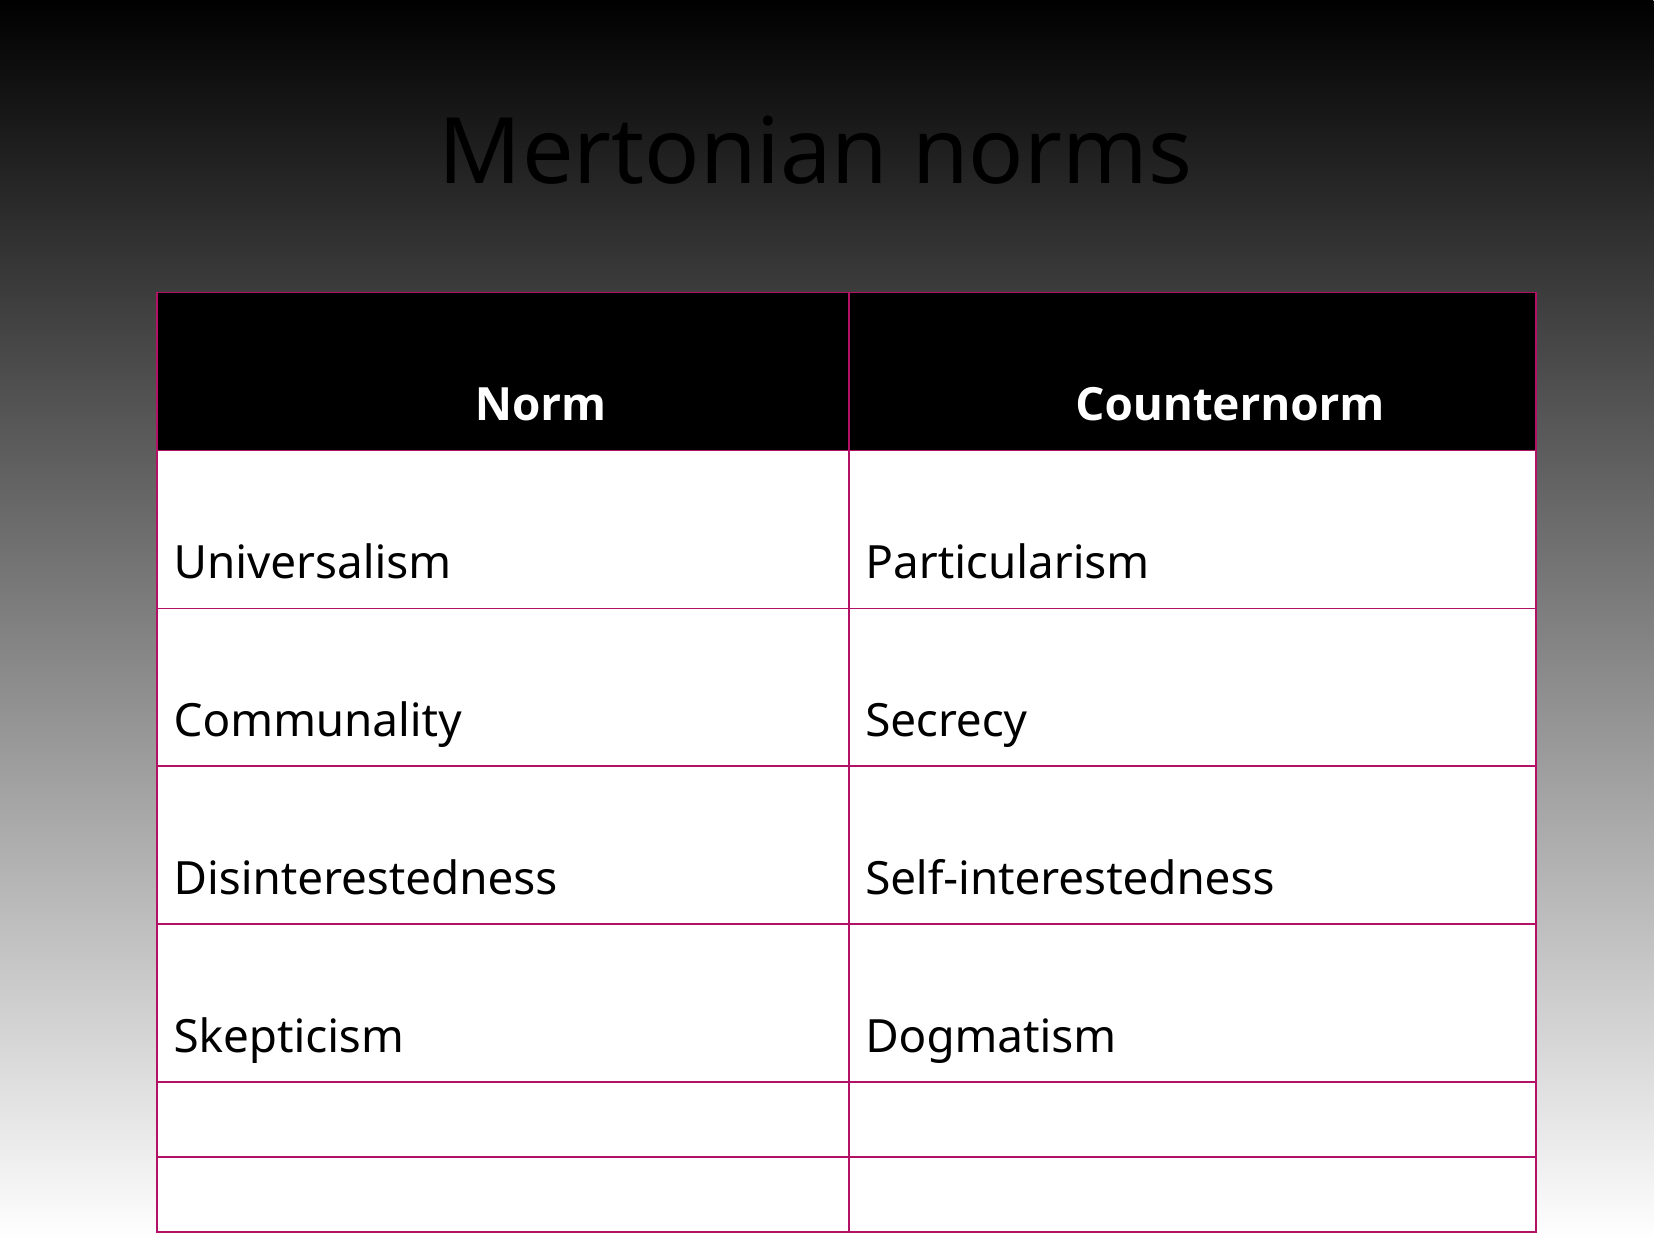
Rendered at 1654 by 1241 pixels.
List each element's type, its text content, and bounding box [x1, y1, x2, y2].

table_cell Universalism [158, 451, 848, 608]
table_cell Particularism [850, 451, 1535, 608]
table_cell Skepticism [158, 925, 848, 1081]
table_cell [850, 1083, 1535, 1156]
table_cell [850, 1158, 1535, 1231]
table_cell Secrecy [850, 609, 1535, 765]
table_header Counternorm [850, 293, 1535, 450]
title Mertonian norms [71, 45, 1561, 253]
table_cell [158, 1083, 848, 1156]
table_cell Dogmatism [850, 925, 1535, 1081]
table_cell [158, 1158, 848, 1231]
table_cell Communality [158, 609, 848, 765]
table_cell Self-interestedness [850, 767, 1535, 923]
table_header Norm [158, 293, 848, 450]
table_cell Disinterestedness [158, 767, 848, 923]
